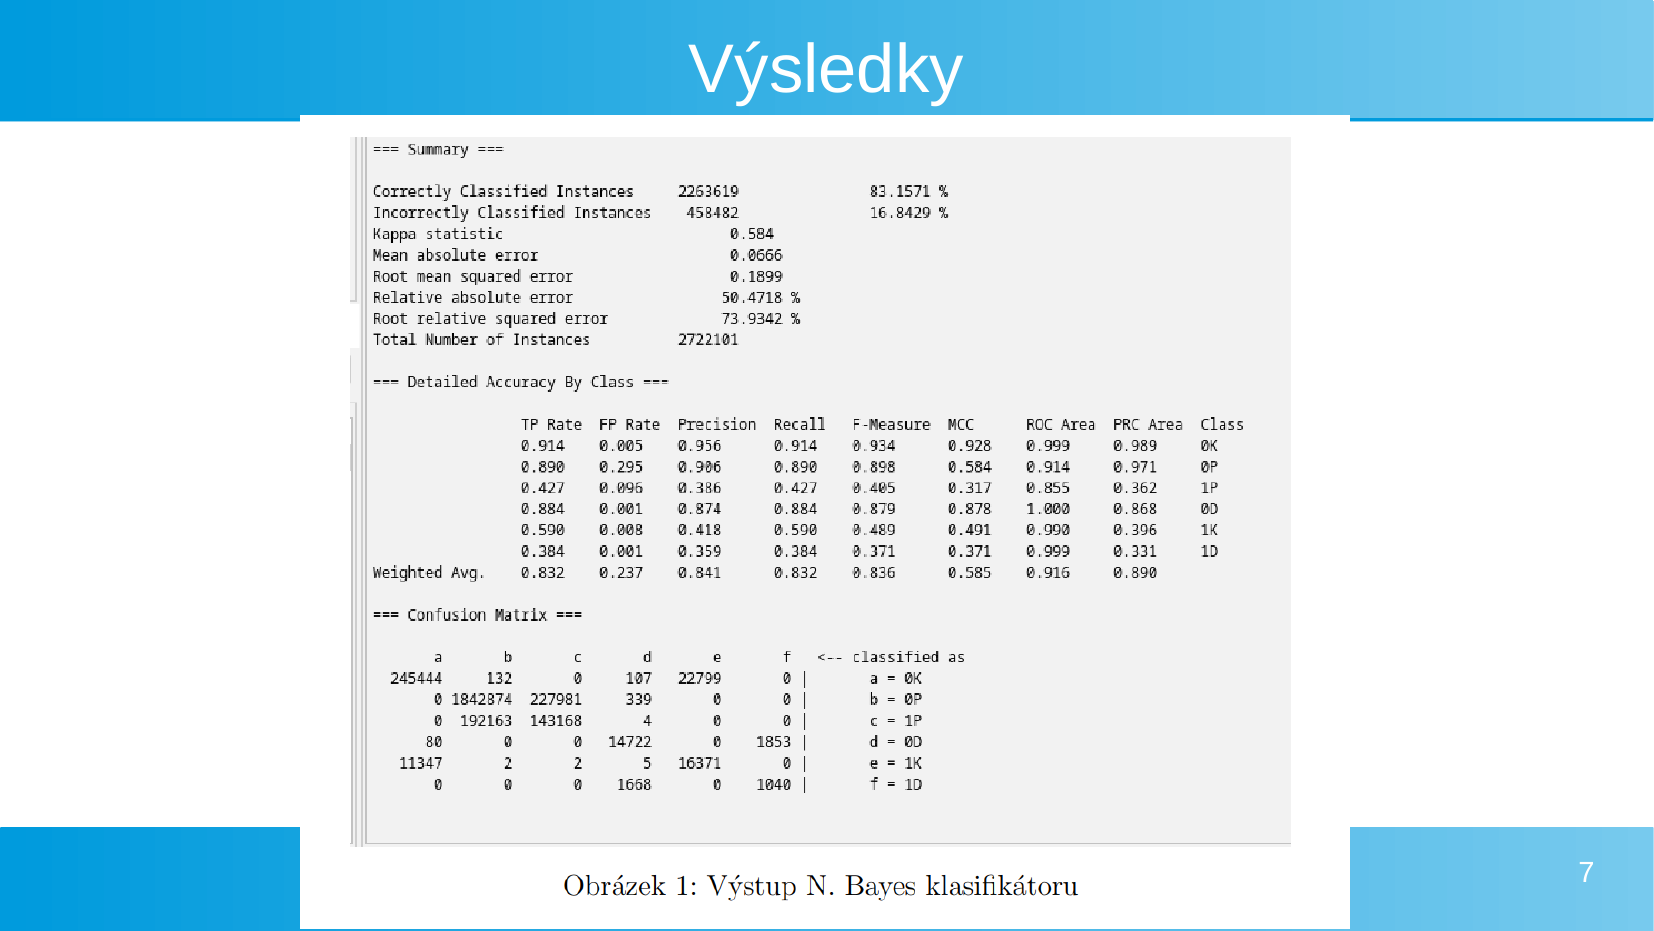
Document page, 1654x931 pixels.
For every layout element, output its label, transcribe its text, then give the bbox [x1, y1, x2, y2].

picture [300, 115, 1350, 930]
title Výsledky [59, 29, 1595, 108]
